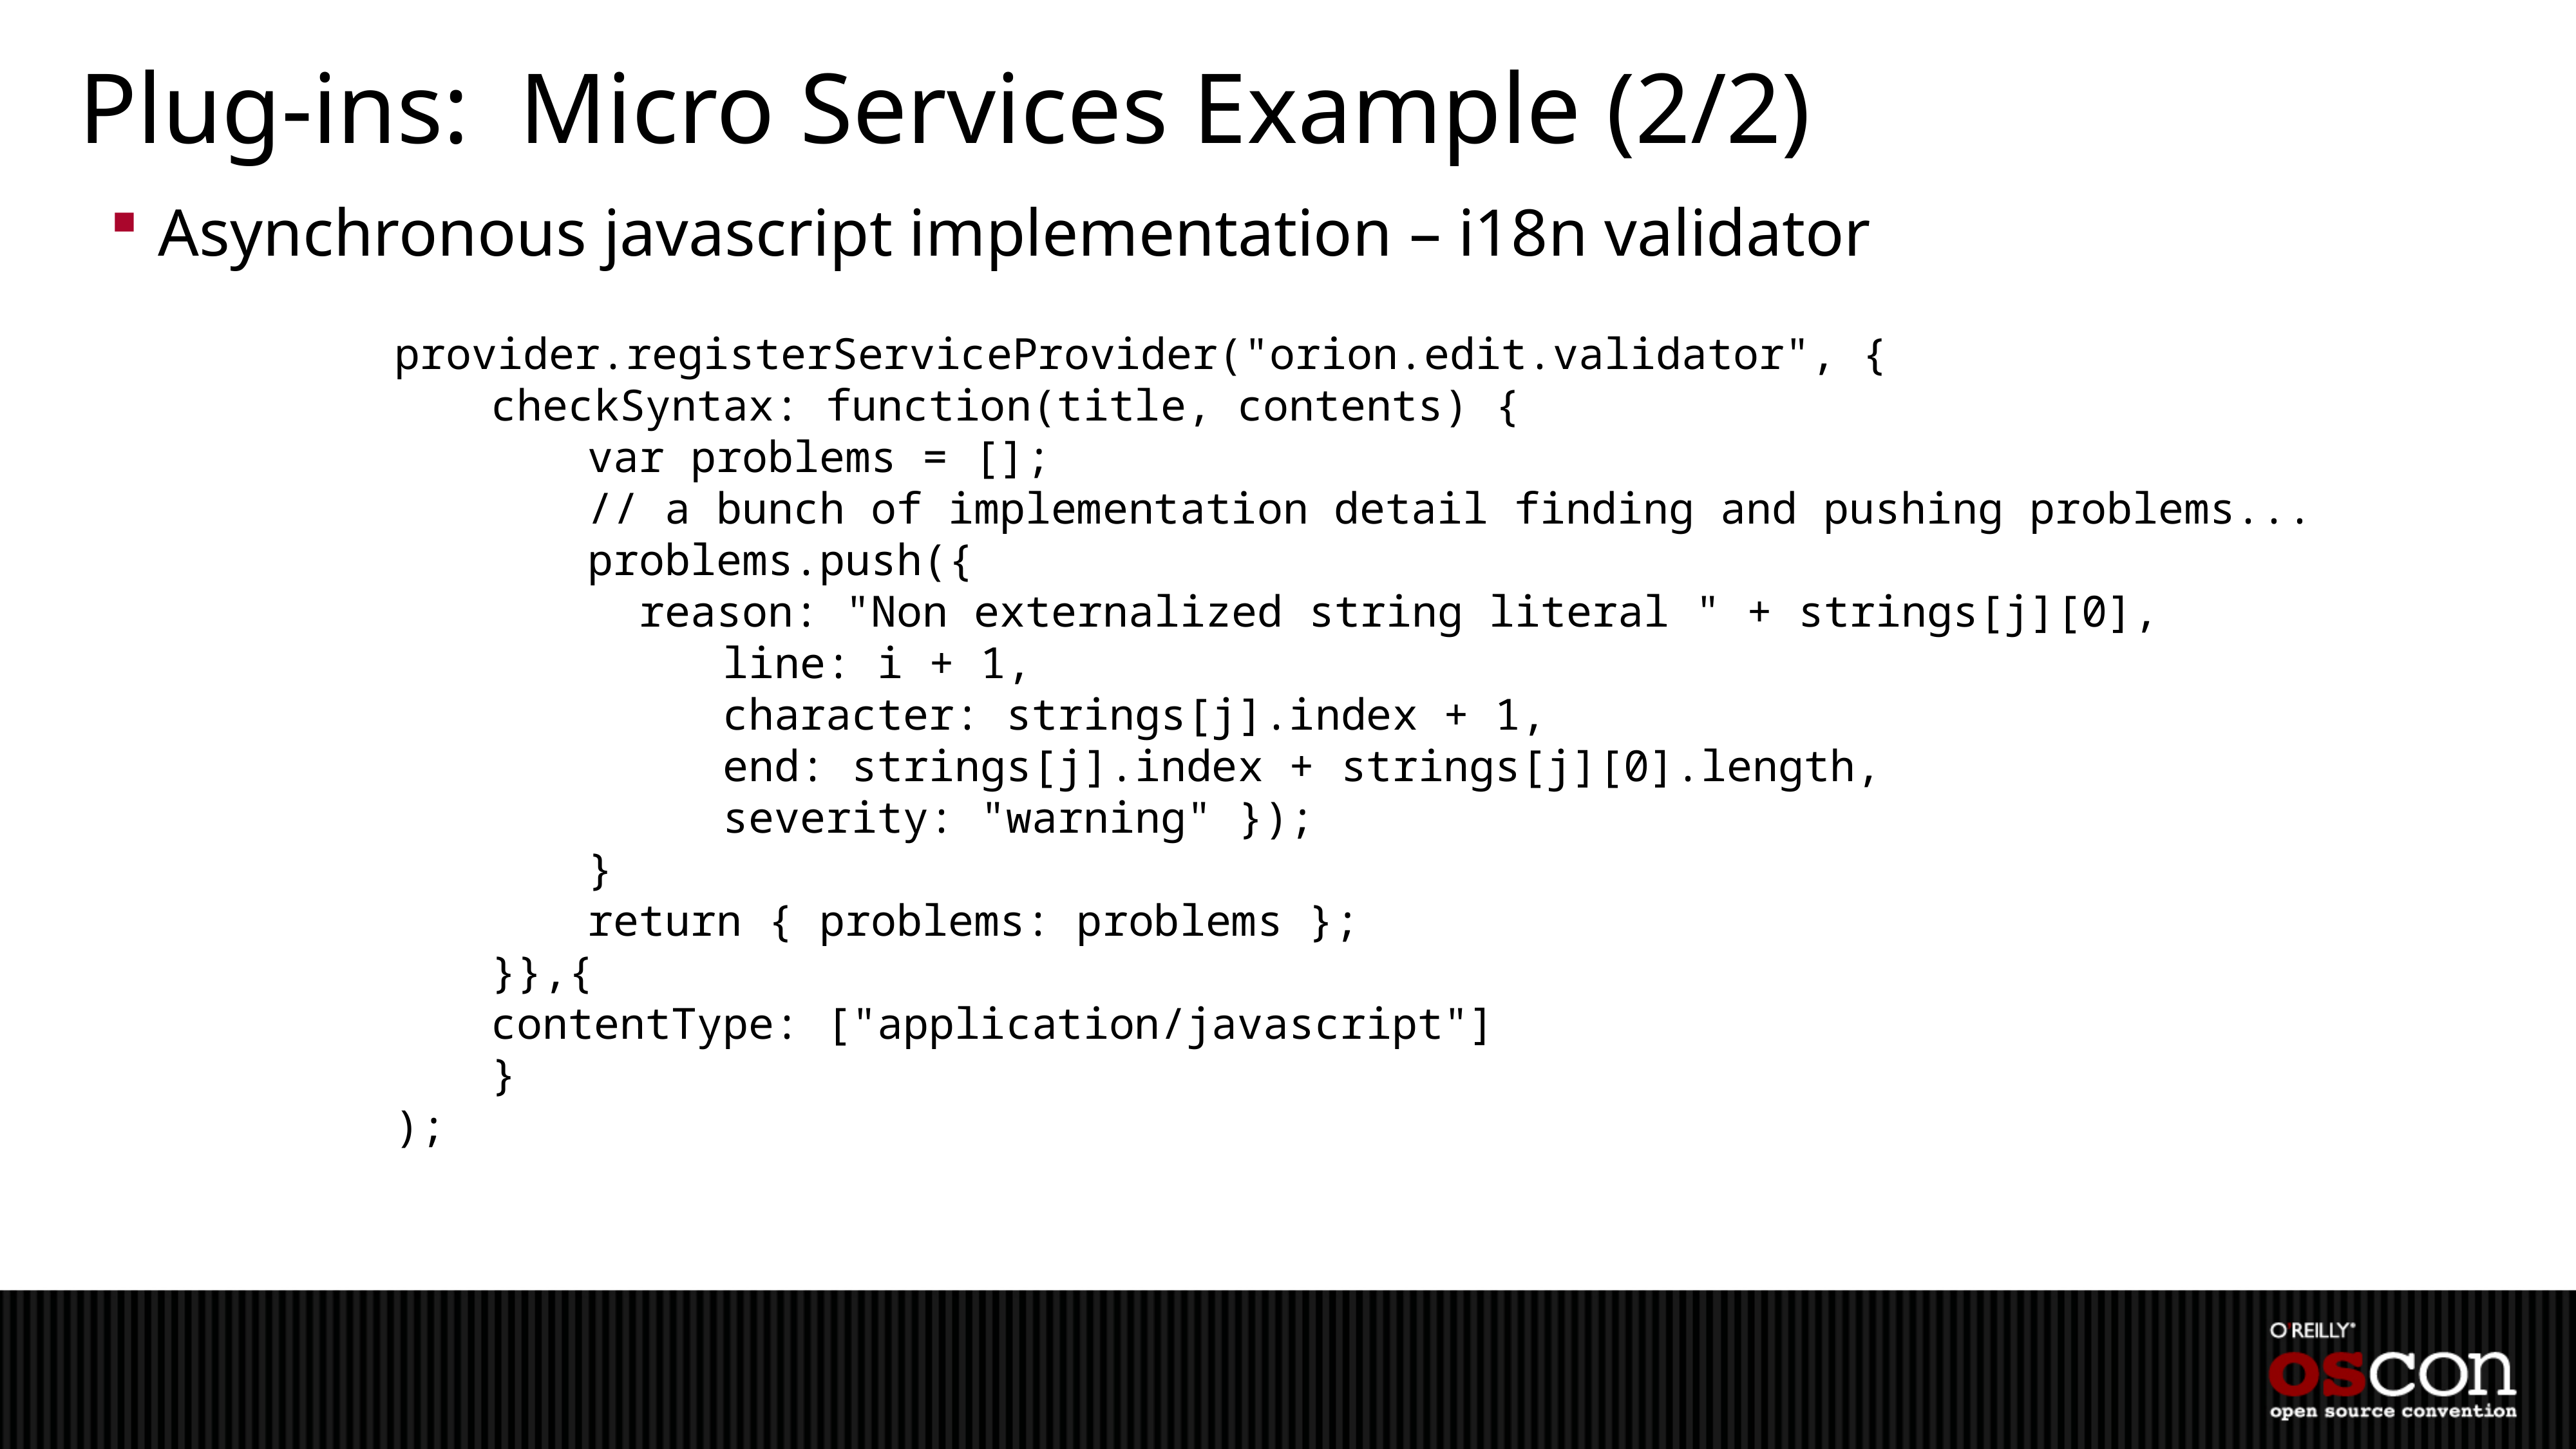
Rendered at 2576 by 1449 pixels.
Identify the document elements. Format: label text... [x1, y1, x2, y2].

list Asynchronous javascript implementation – i18n validator [76, 191, 2505, 1449]
text_box provider.registerServiceProvider("orion.edit.validator", { checkSyntax: function(title, contents) { var problems = []; // a bunch of implementation detail finding and pushing problems... problems.push({ reason: "Non externalized string literal " + strings[j][0], line: i + 1, character: strings[j].index + 1, end: strings[j].index + strings[j][0].length, severity: "warning" }); } return { problems: problems }; }},{ contentType: ["application/javascript"] } ); [384, 321, 2052, 1155]
picture [0, 0, 2576, 1449]
title Plug-ins: Micro Services Example (2/2) [73, 17, 2503, 192]
